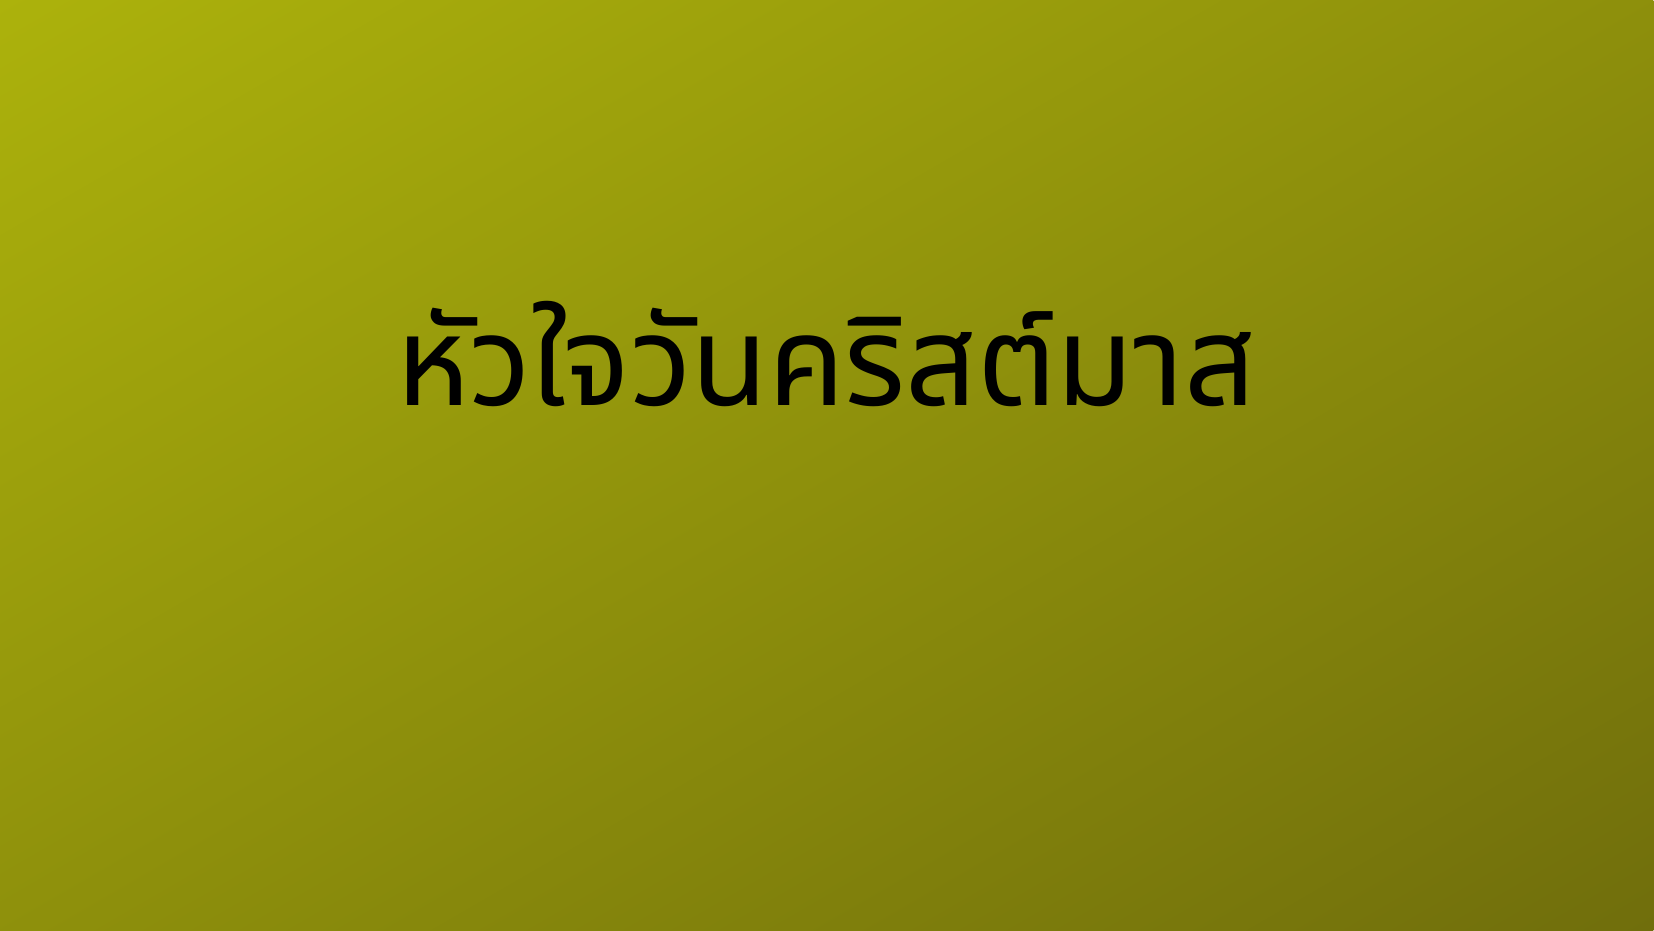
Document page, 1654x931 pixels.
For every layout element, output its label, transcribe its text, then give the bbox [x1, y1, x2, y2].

title หัวใจวันคริสต์มาส [82, 262, 1571, 488]
